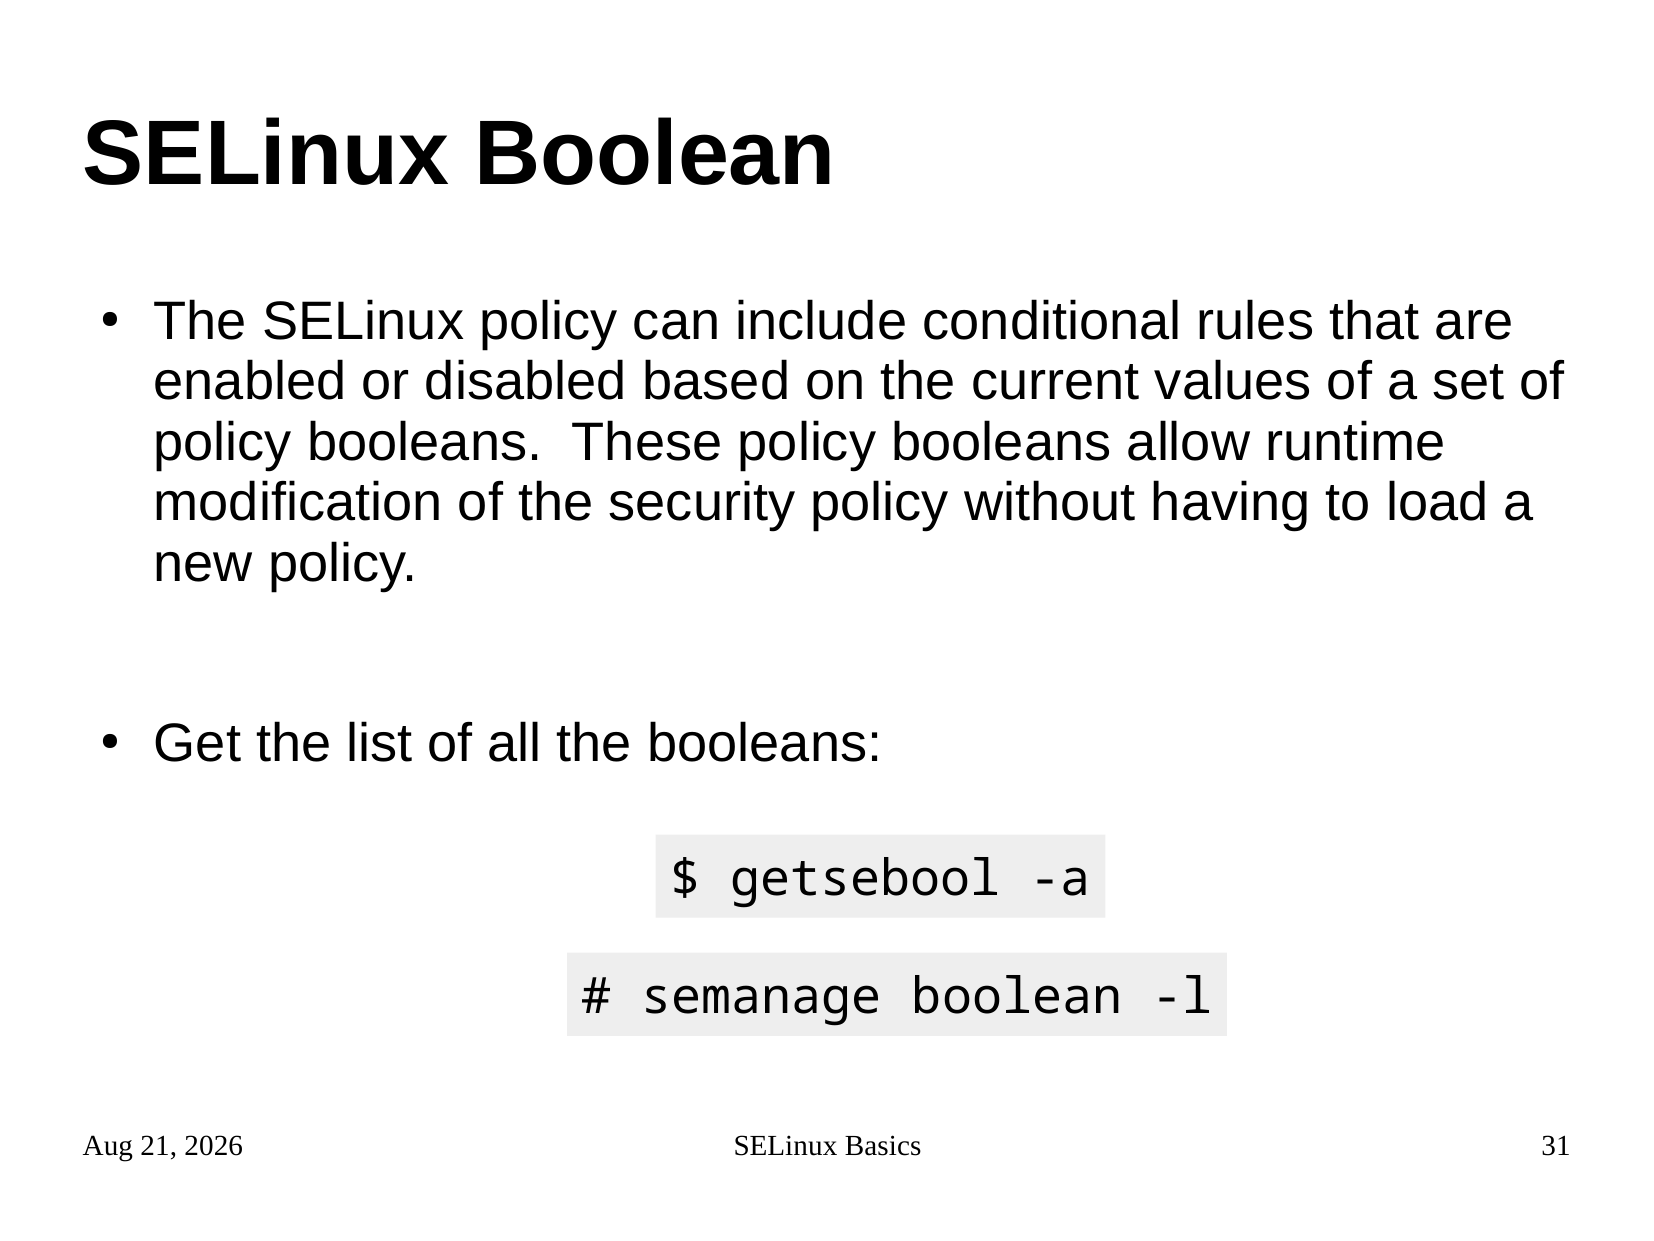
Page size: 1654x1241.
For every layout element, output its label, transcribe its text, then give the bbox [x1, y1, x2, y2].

title SELinux Boolean [82, 49, 1571, 257]
text_box # semanage boolean -l [567, 952, 1227, 1026]
text_box $ getsebool -a [655, 834, 1106, 908]
list The SELinux policy can include conditional rules that are enabled or disabled based on the current values of a set of policy booleans. These policy booleans allow runtime modification of the security policy without having to load a new policy. Get the list of all the booleans: [82, 290, 1571, 811]
